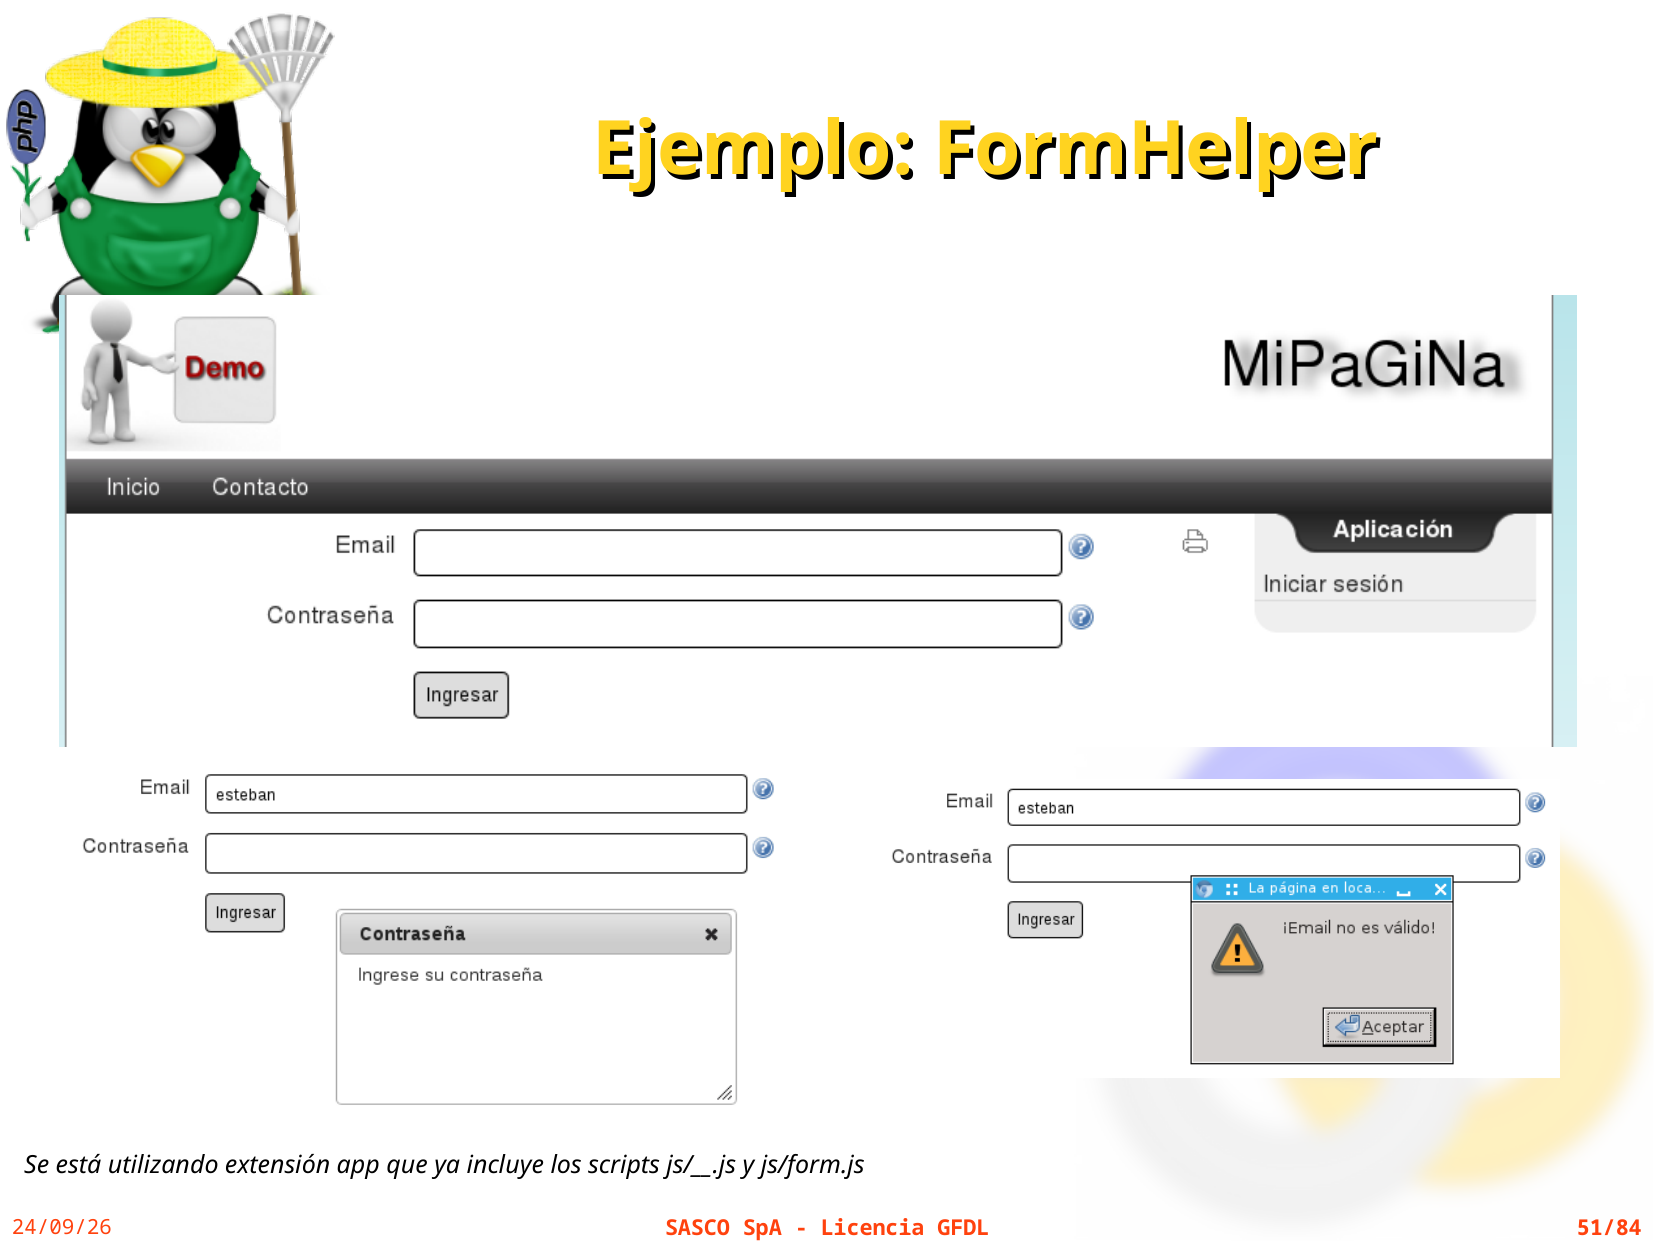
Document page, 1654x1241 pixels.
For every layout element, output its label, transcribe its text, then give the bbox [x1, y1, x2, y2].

text_box Se está utilizando extensión app que ya incluye los scripts js/__.js y js/form.js [9, 1138, 882, 1184]
picture [4, 5, 1654, 1241]
title Ejemplo: FormHelper [366, 35, 1607, 257]
picture [59, 764, 792, 1123]
